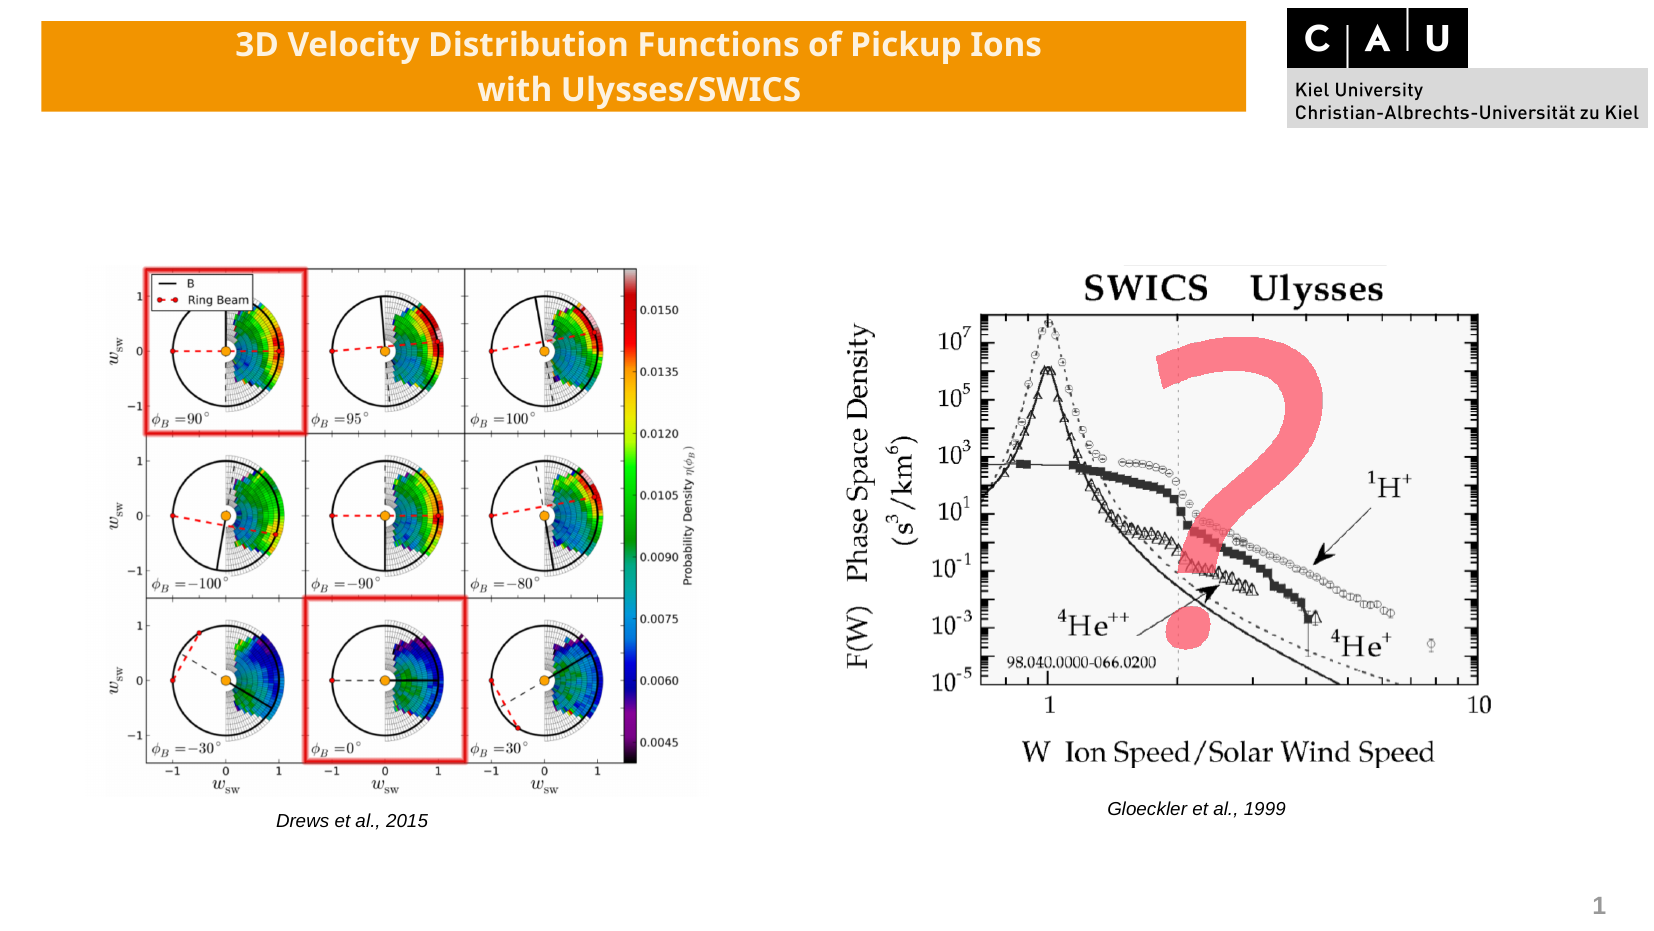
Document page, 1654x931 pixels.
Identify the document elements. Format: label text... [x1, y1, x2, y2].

picture [1287, 8, 1648, 128]
text_box Gloeckler et al., 1999 [1092, 790, 1301, 827]
title 3D Velocity Distribution Functions of Pickup Ions with Ulysses/SWICS [41, 23, 1247, 110]
picture [826, 265, 1523, 768]
text_box Drews et al., 2015 [261, 802, 443, 839]
picture [85, 265, 709, 798]
